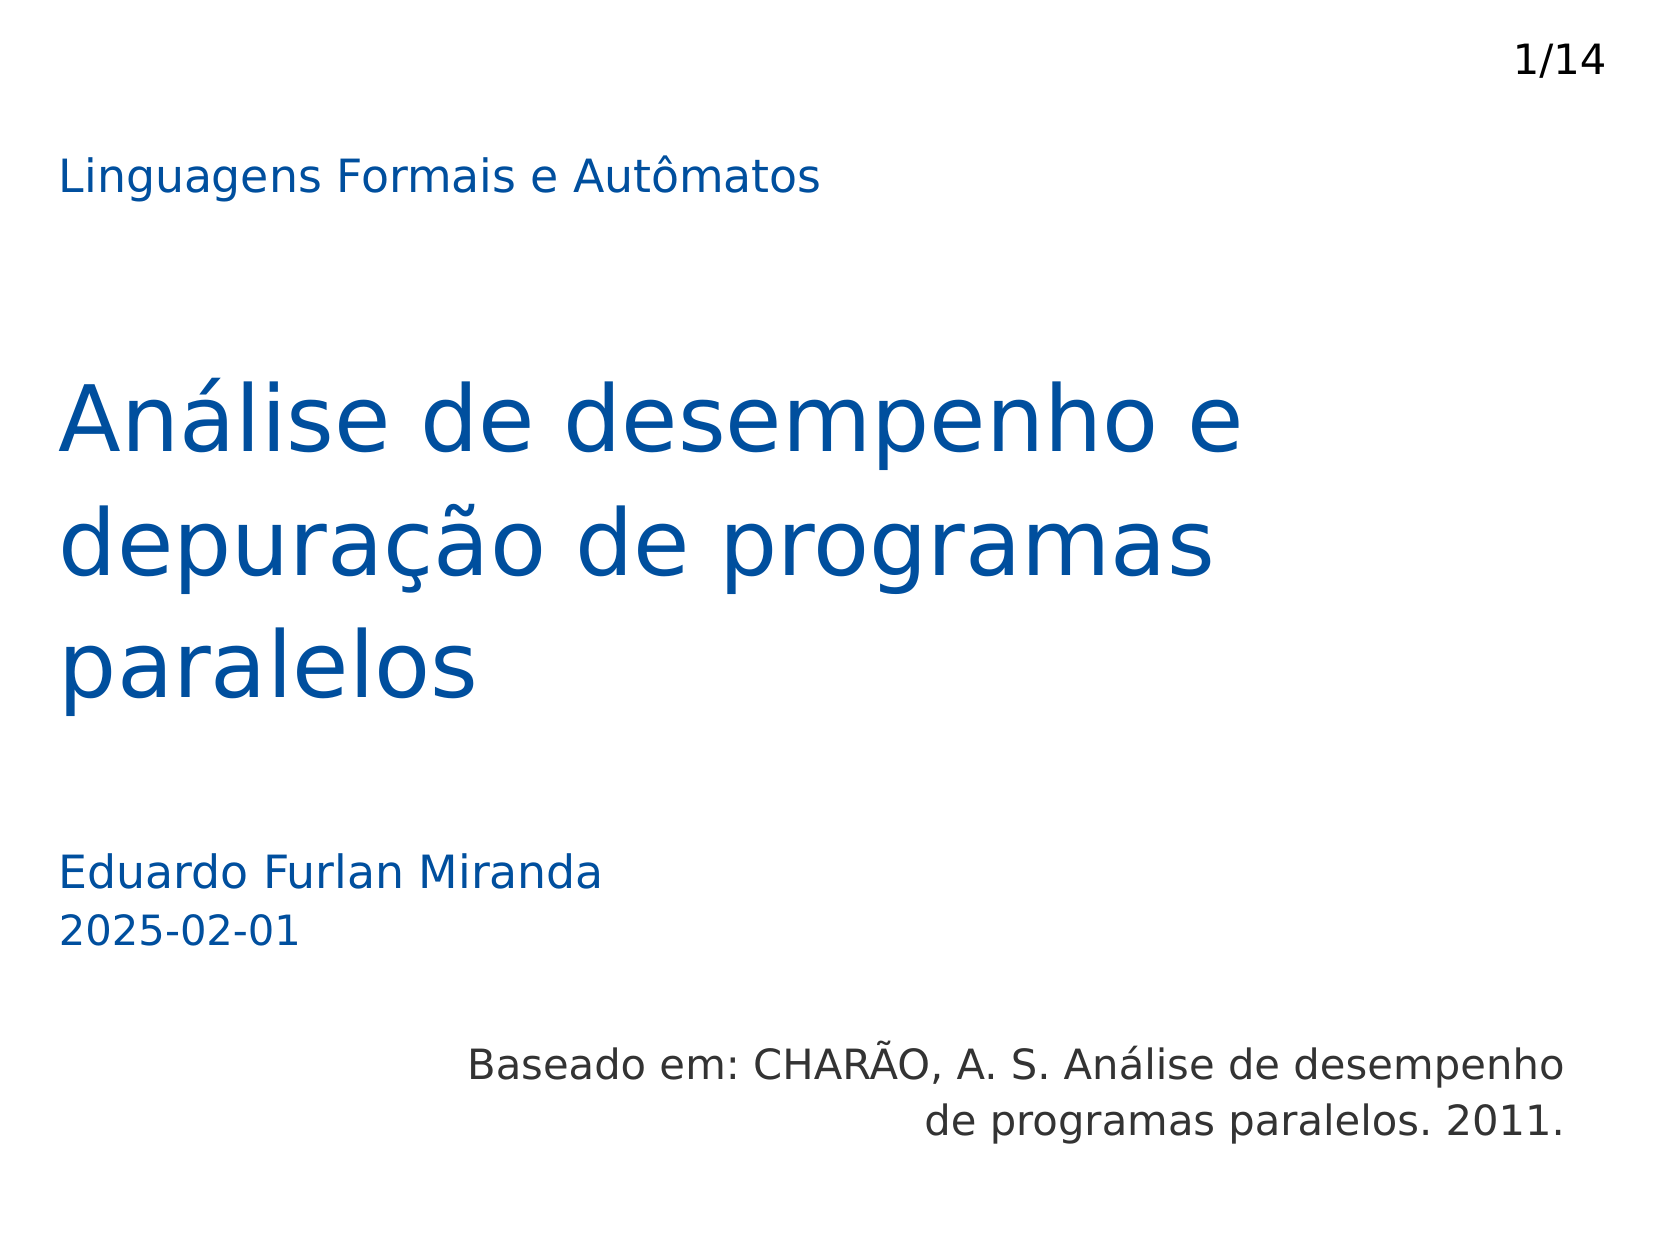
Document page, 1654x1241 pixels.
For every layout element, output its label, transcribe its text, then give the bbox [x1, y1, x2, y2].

chart [720, 567, 933, 672]
list Linguagens Formais e Autômatos Análise de desempenho e depuração de programas paralelos Eduardo Furlan Miranda 2025-02-01 [59, 141, 1625, 1211]
list Baseado em: CHARÃO, A. S. Análise de desempenho de programas paralelos. 2011. [455, 1033, 1565, 1211]
